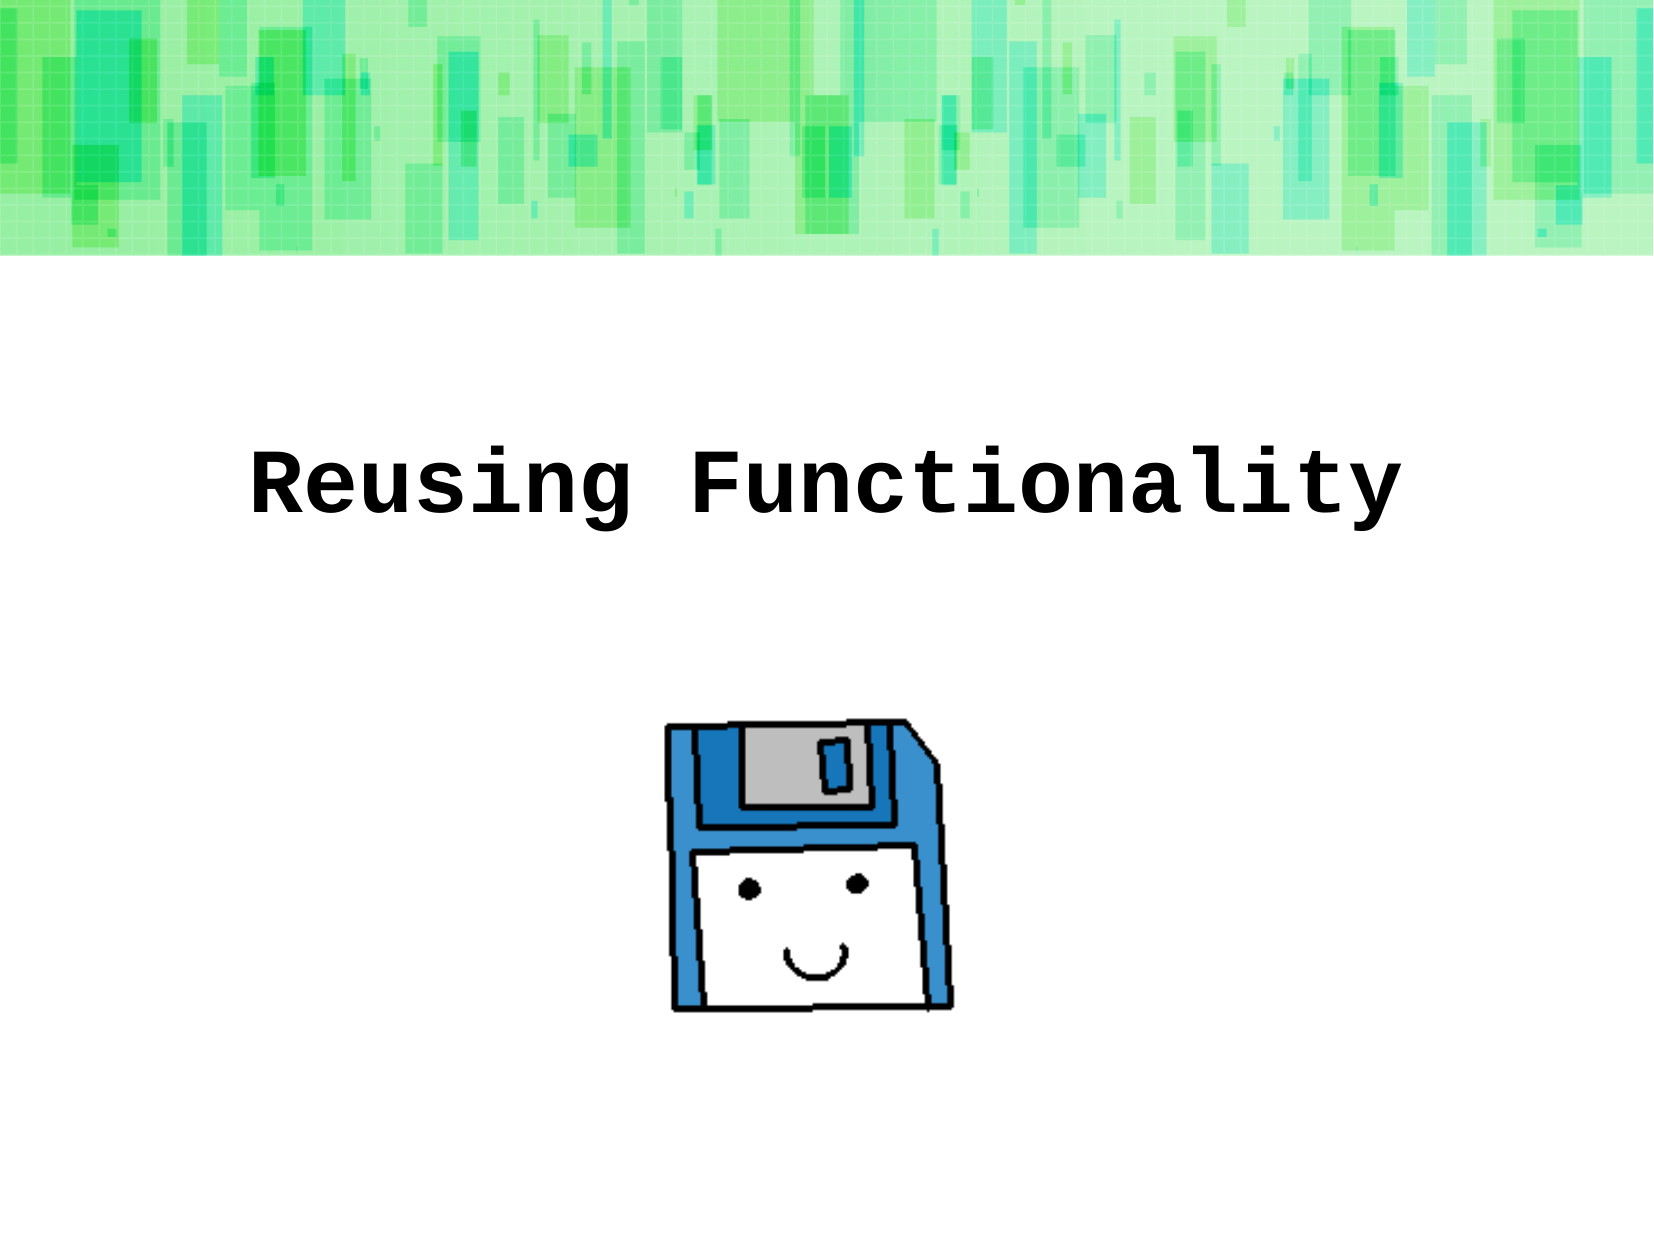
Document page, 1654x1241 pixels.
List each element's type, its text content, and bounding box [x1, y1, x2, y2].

picture [0, 0, 1654, 1241]
subtitle Reusing Functionality [82, 285, 1571, 691]
